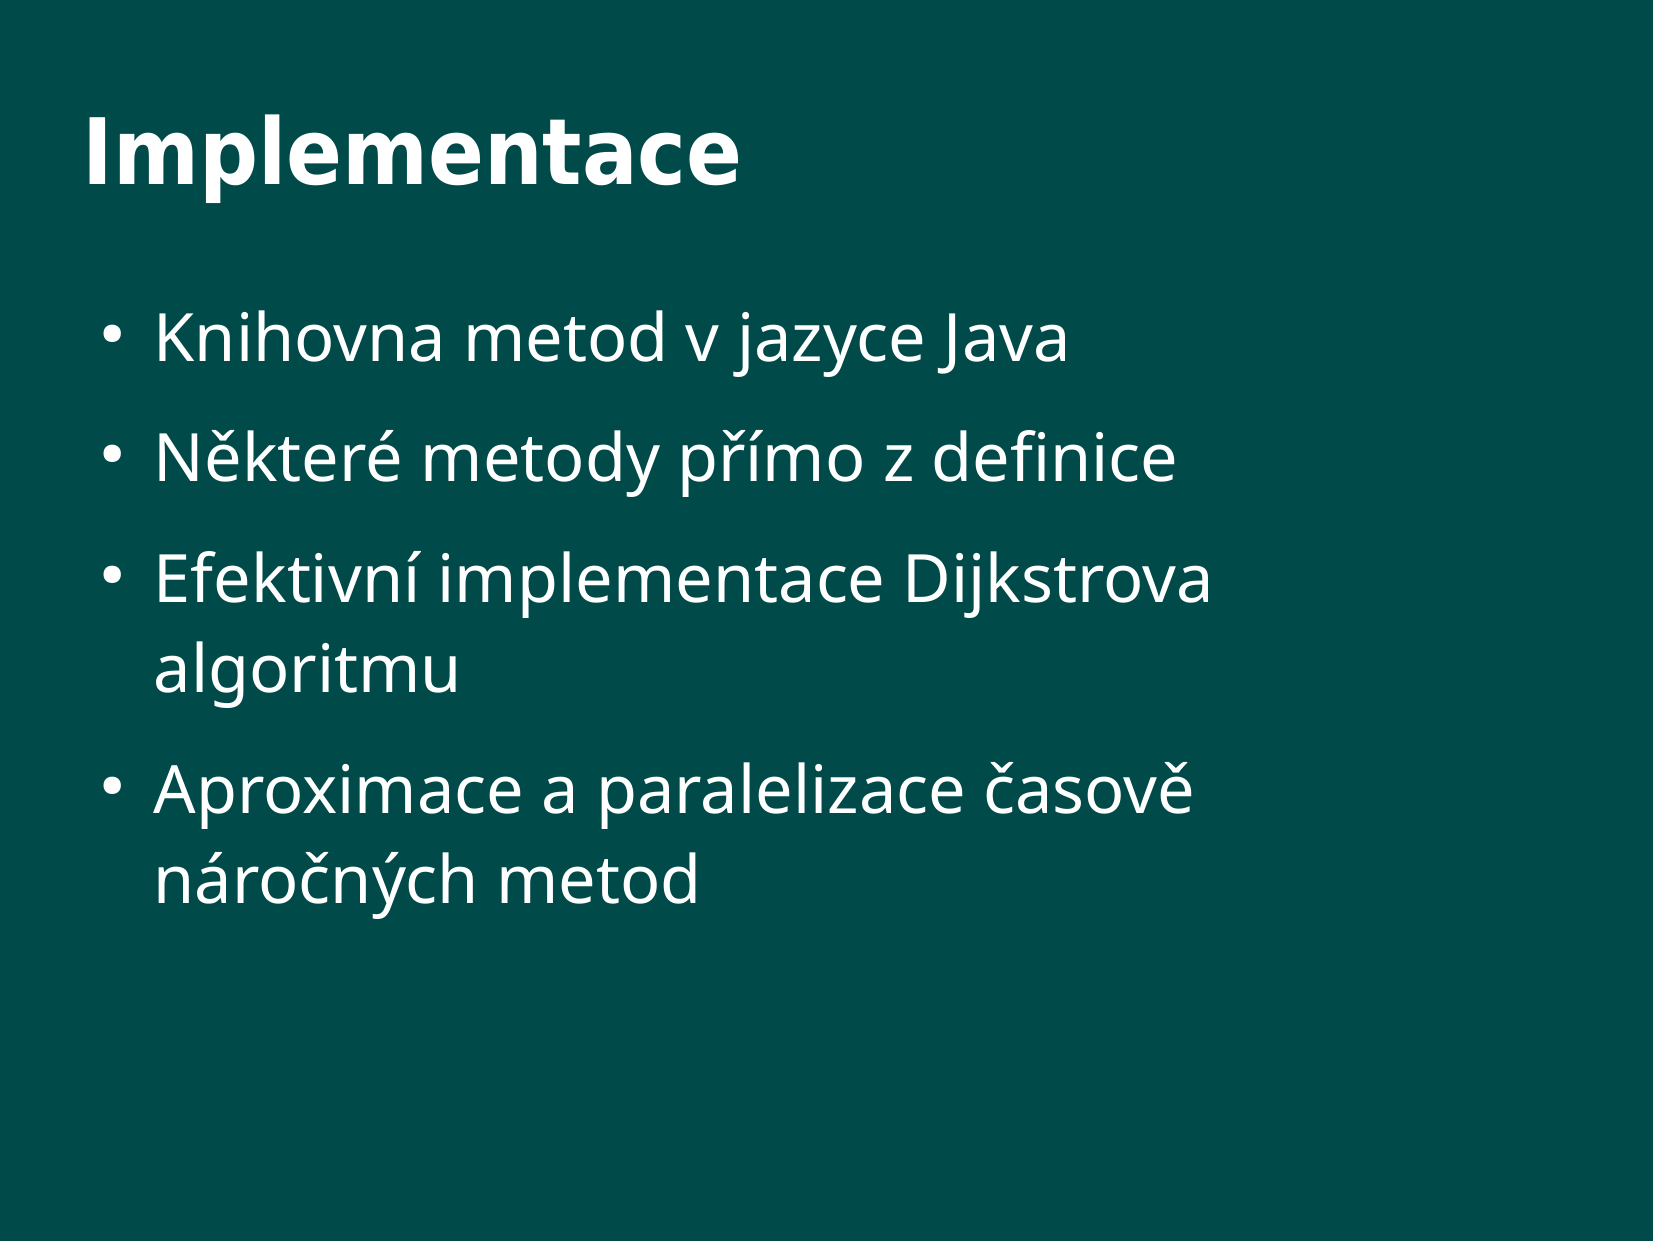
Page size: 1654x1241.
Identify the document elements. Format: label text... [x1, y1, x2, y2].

list Knihovna metod v jazyce Java Některé metody přímo z definice Efektivní implementace Dijkstrova algoritmu Aproximace a paralelizace časově náročných metod [82, 290, 1538, 1010]
title Implementace [82, 49, 1571, 257]
